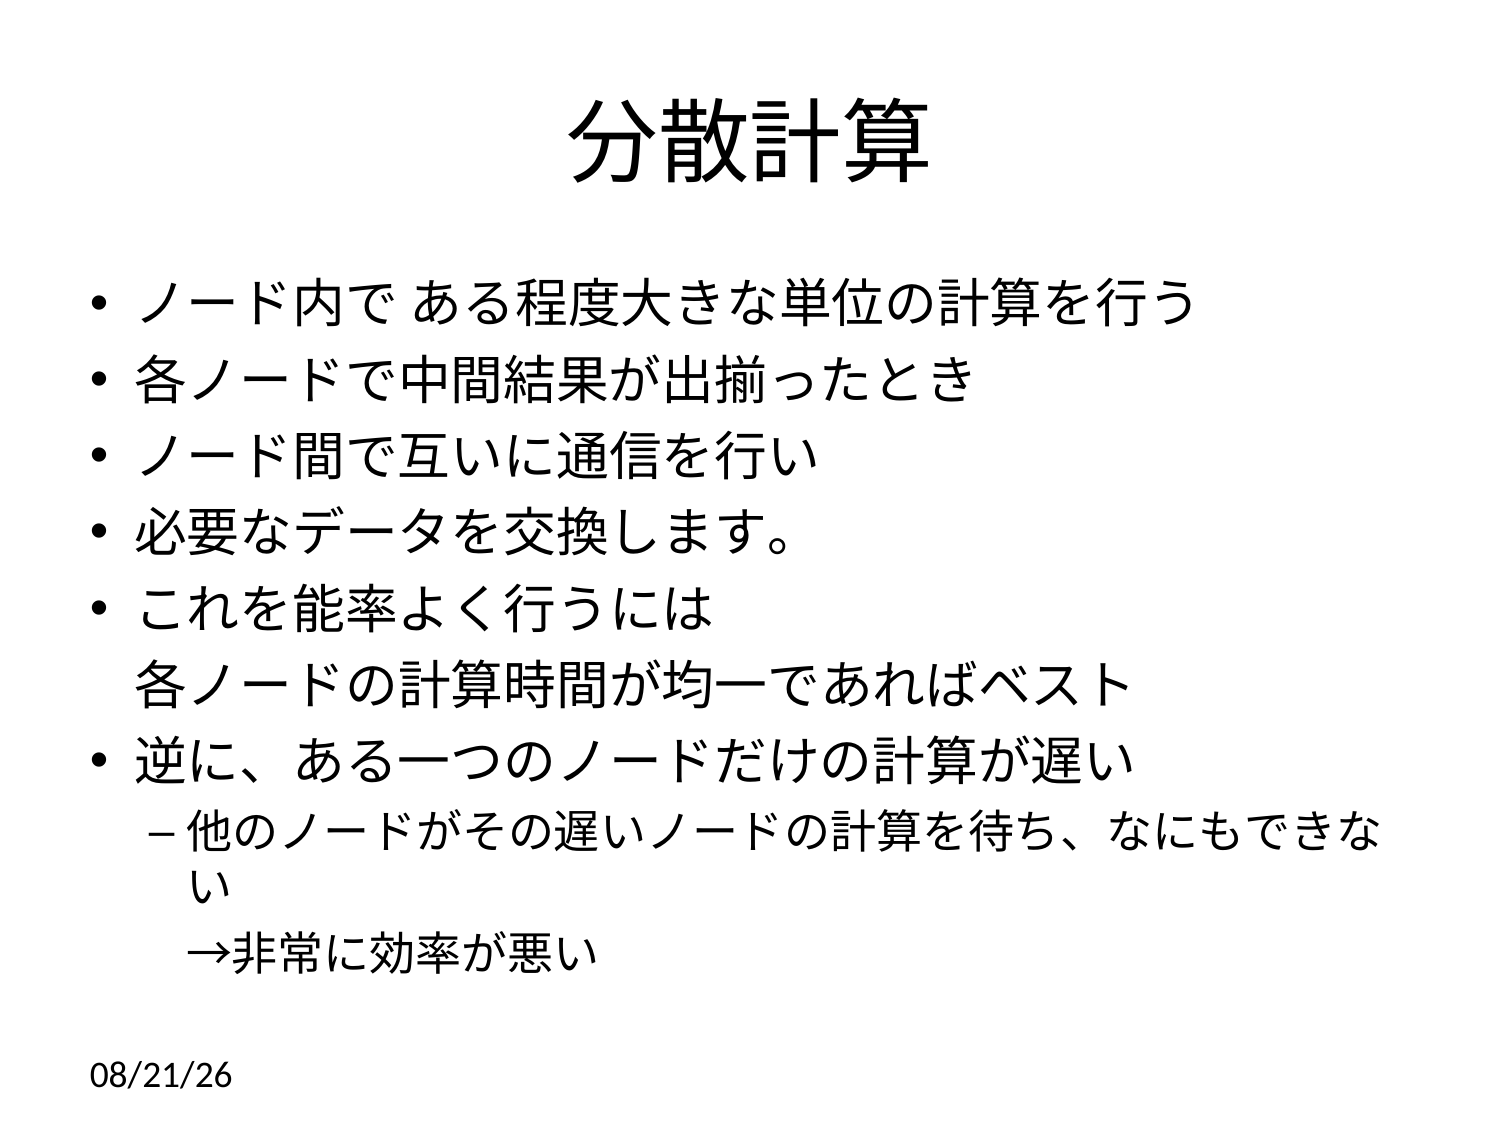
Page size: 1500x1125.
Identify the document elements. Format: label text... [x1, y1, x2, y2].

title 分散計算 [75, 21, 1426, 257]
list ノード内で ある程度大きな単位の計算を行う 各ノードで中間結果が出揃ったとき ノード間で互いに通信を行い 必要なデータを交換します。 これを能率よく行うには 各ノードの計算時間が均一であればベスト 逆に、ある一つのノードだけの計算が遅い 他のノードがその遅いノードの計算を待ち、なにもできない →非常に効率が悪い [75, 262, 1426, 1006]
